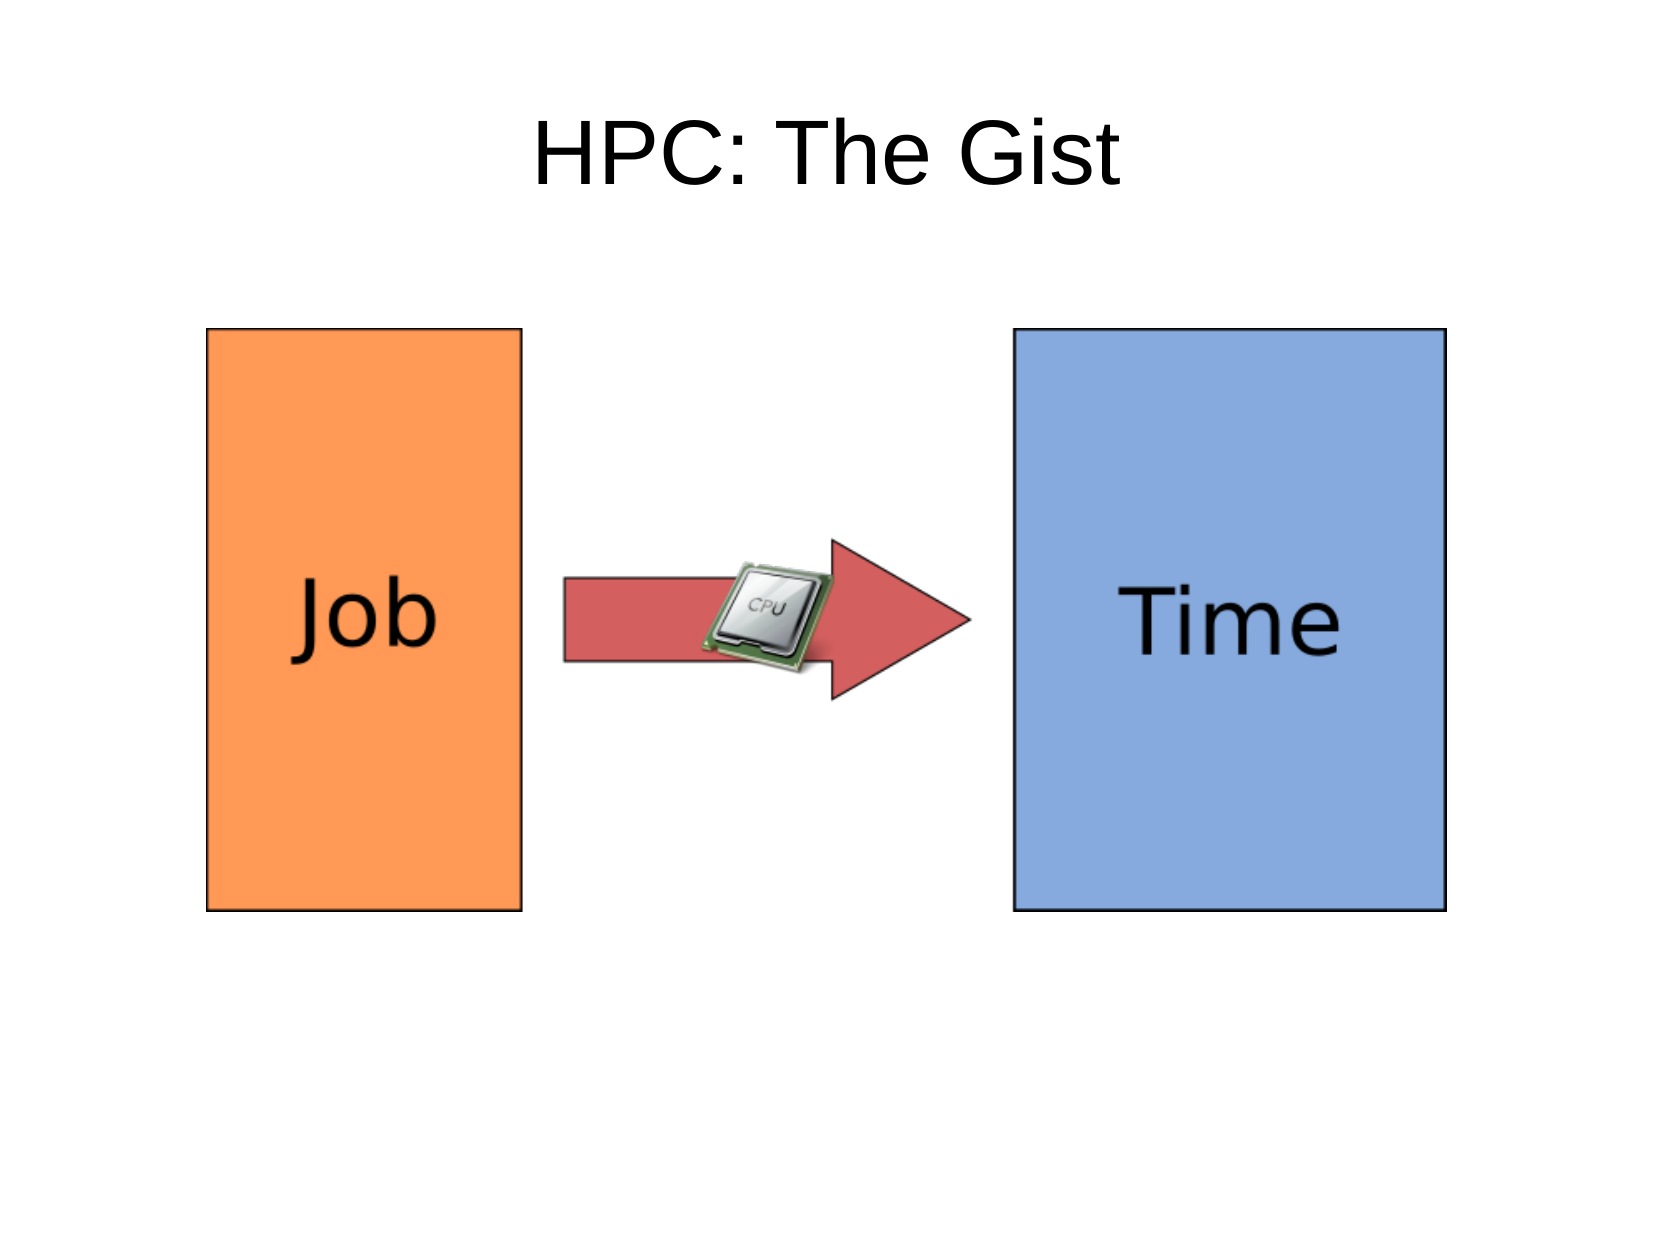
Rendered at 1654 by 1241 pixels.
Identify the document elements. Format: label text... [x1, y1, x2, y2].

title HPC: The Gist [82, 49, 1571, 257]
picture [206, 328, 1447, 912]
